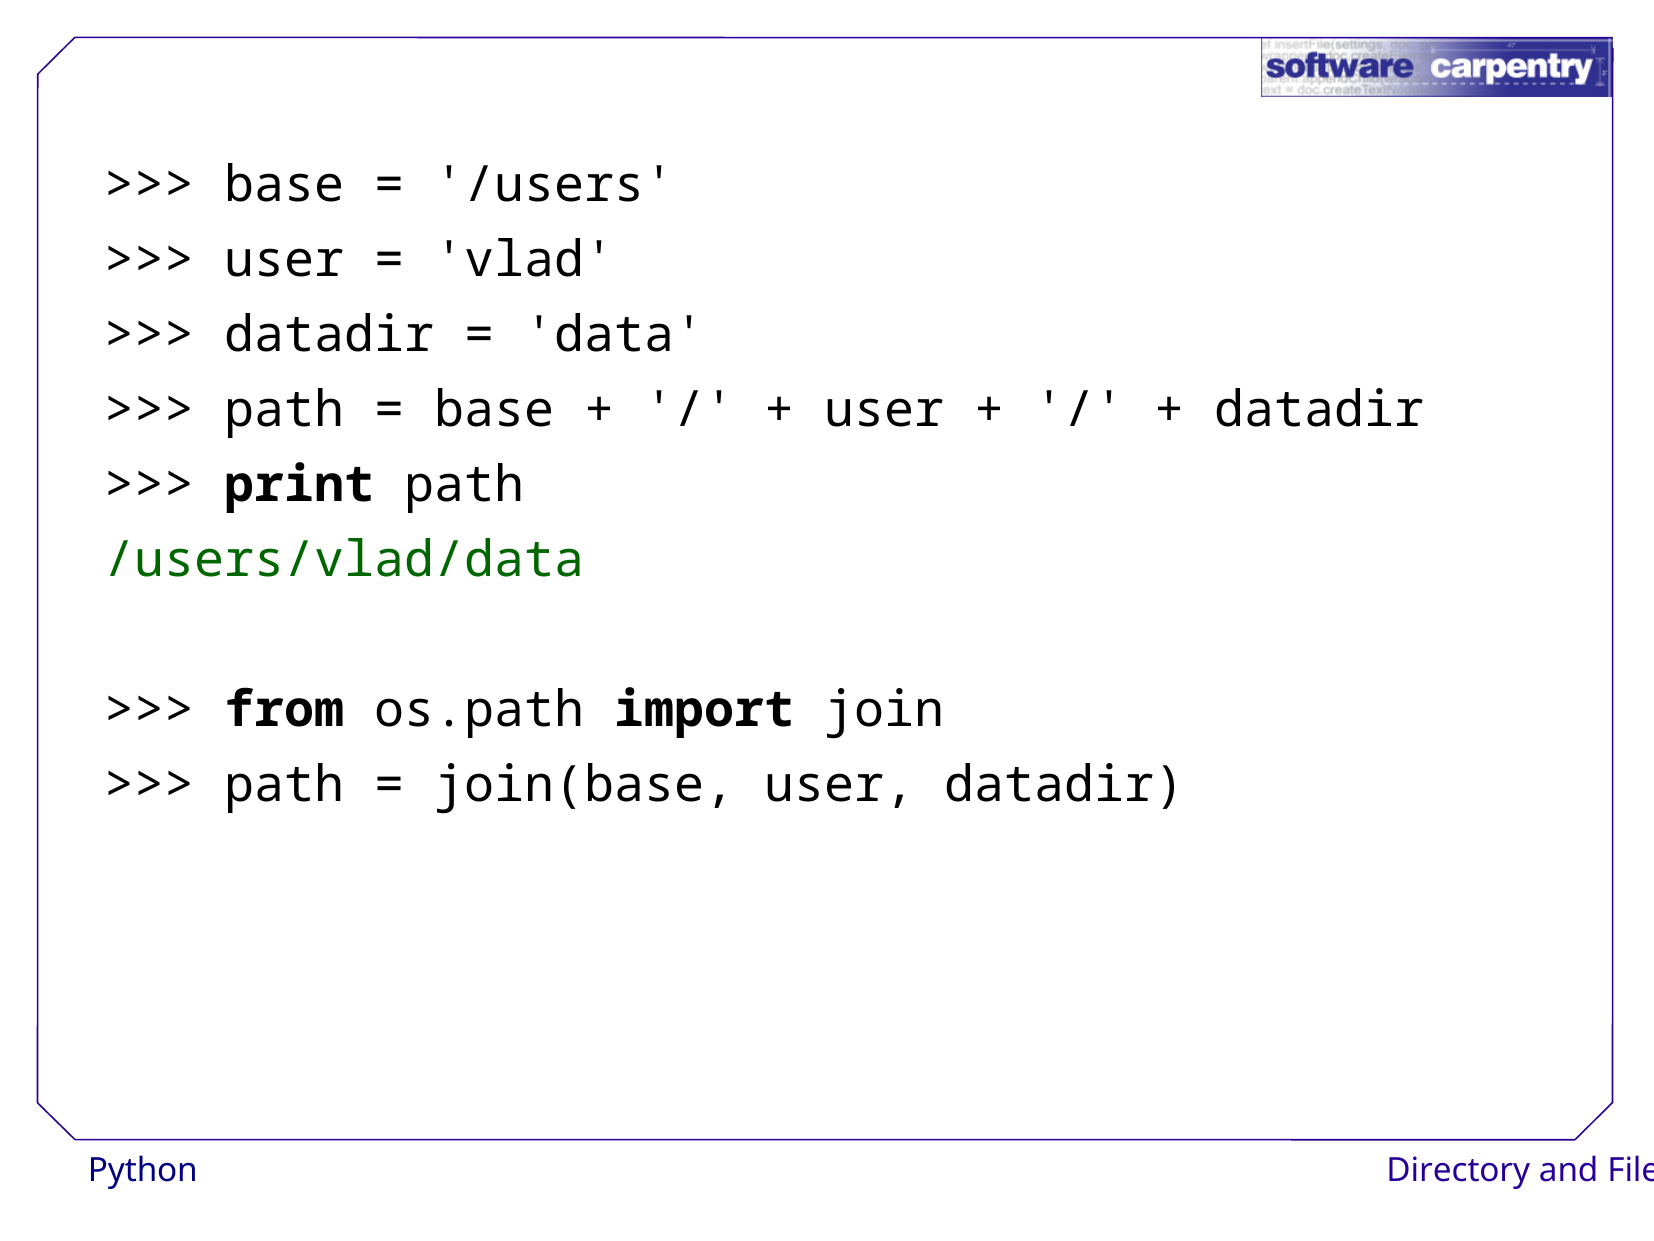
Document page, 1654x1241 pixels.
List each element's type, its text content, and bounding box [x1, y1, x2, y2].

picture [1261, 39, 1613, 97]
text_box >>> base = '/users' >>> user = 'vlad' >>> datadir = 'data' >>> path = base + '/' + user + '/' + datadir >>> print path /users/vlad/data >>> from os.path import join >>> path = join(base, user, datadir) [89, 128, 1512, 1037]
